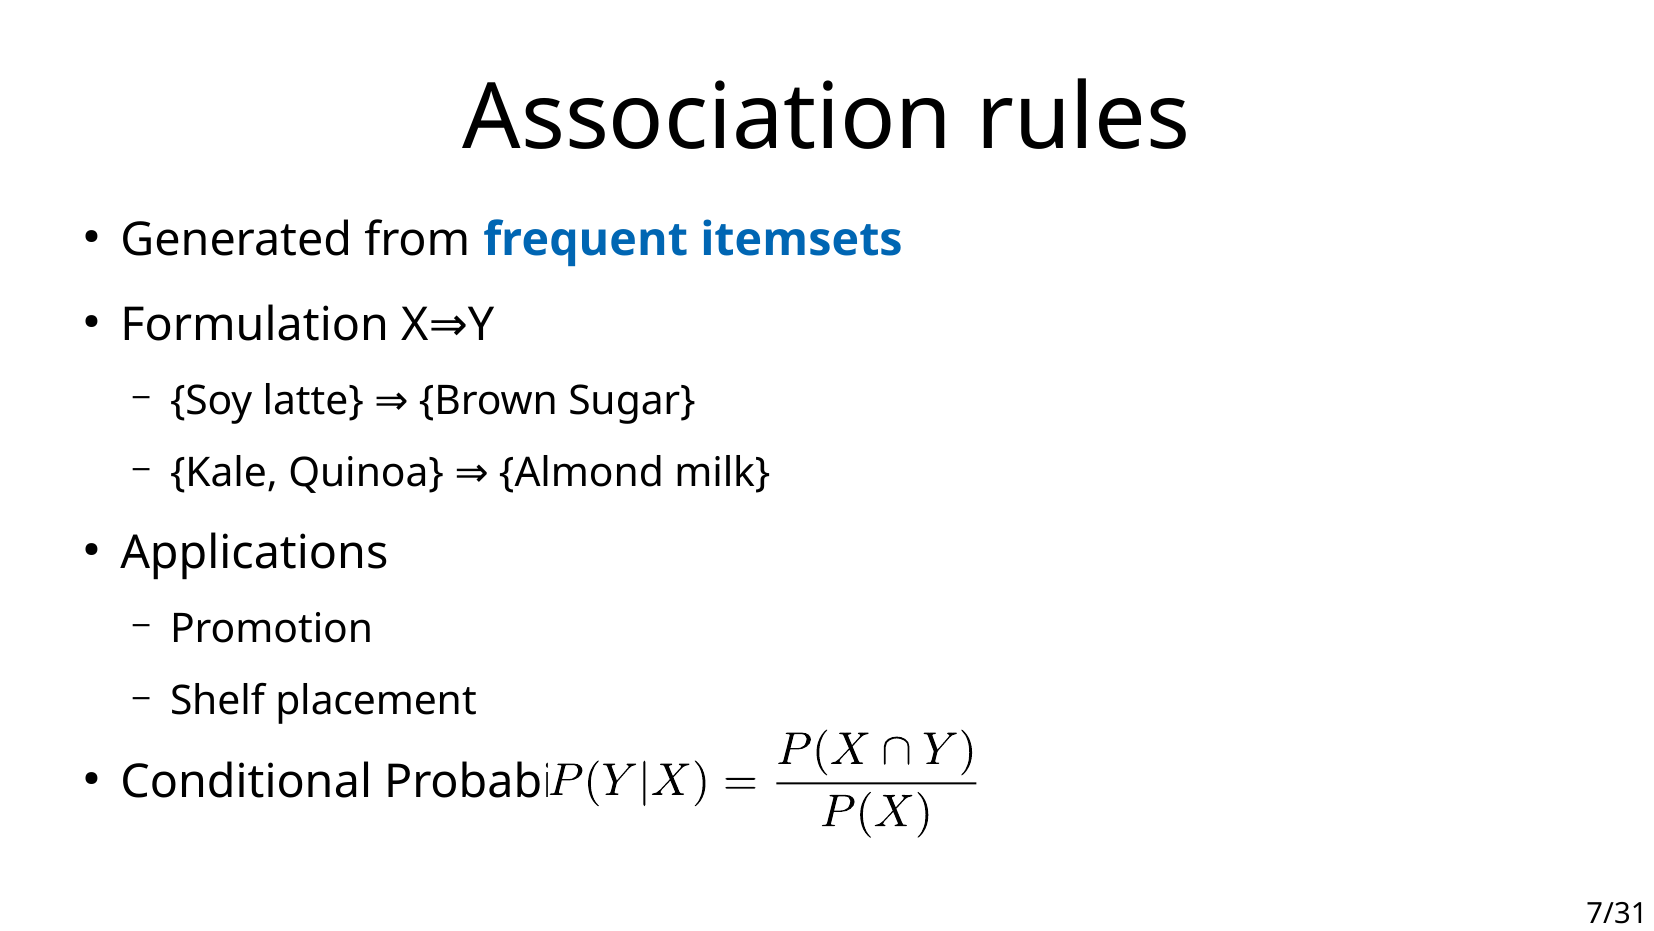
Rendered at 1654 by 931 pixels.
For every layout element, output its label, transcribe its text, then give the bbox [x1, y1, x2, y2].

title Association rules [82, 1, 1571, 226]
list Generated from frequent itemsets Formulation X⇒Y {Soy latte} ⇒ {Brown Sugar} {Kale, Quinoa} ⇒ {Almond milk} Applications Promotion Shelf placement Conditional Probability [70, 205, 1559, 816]
text_box [547, 729, 977, 838]
